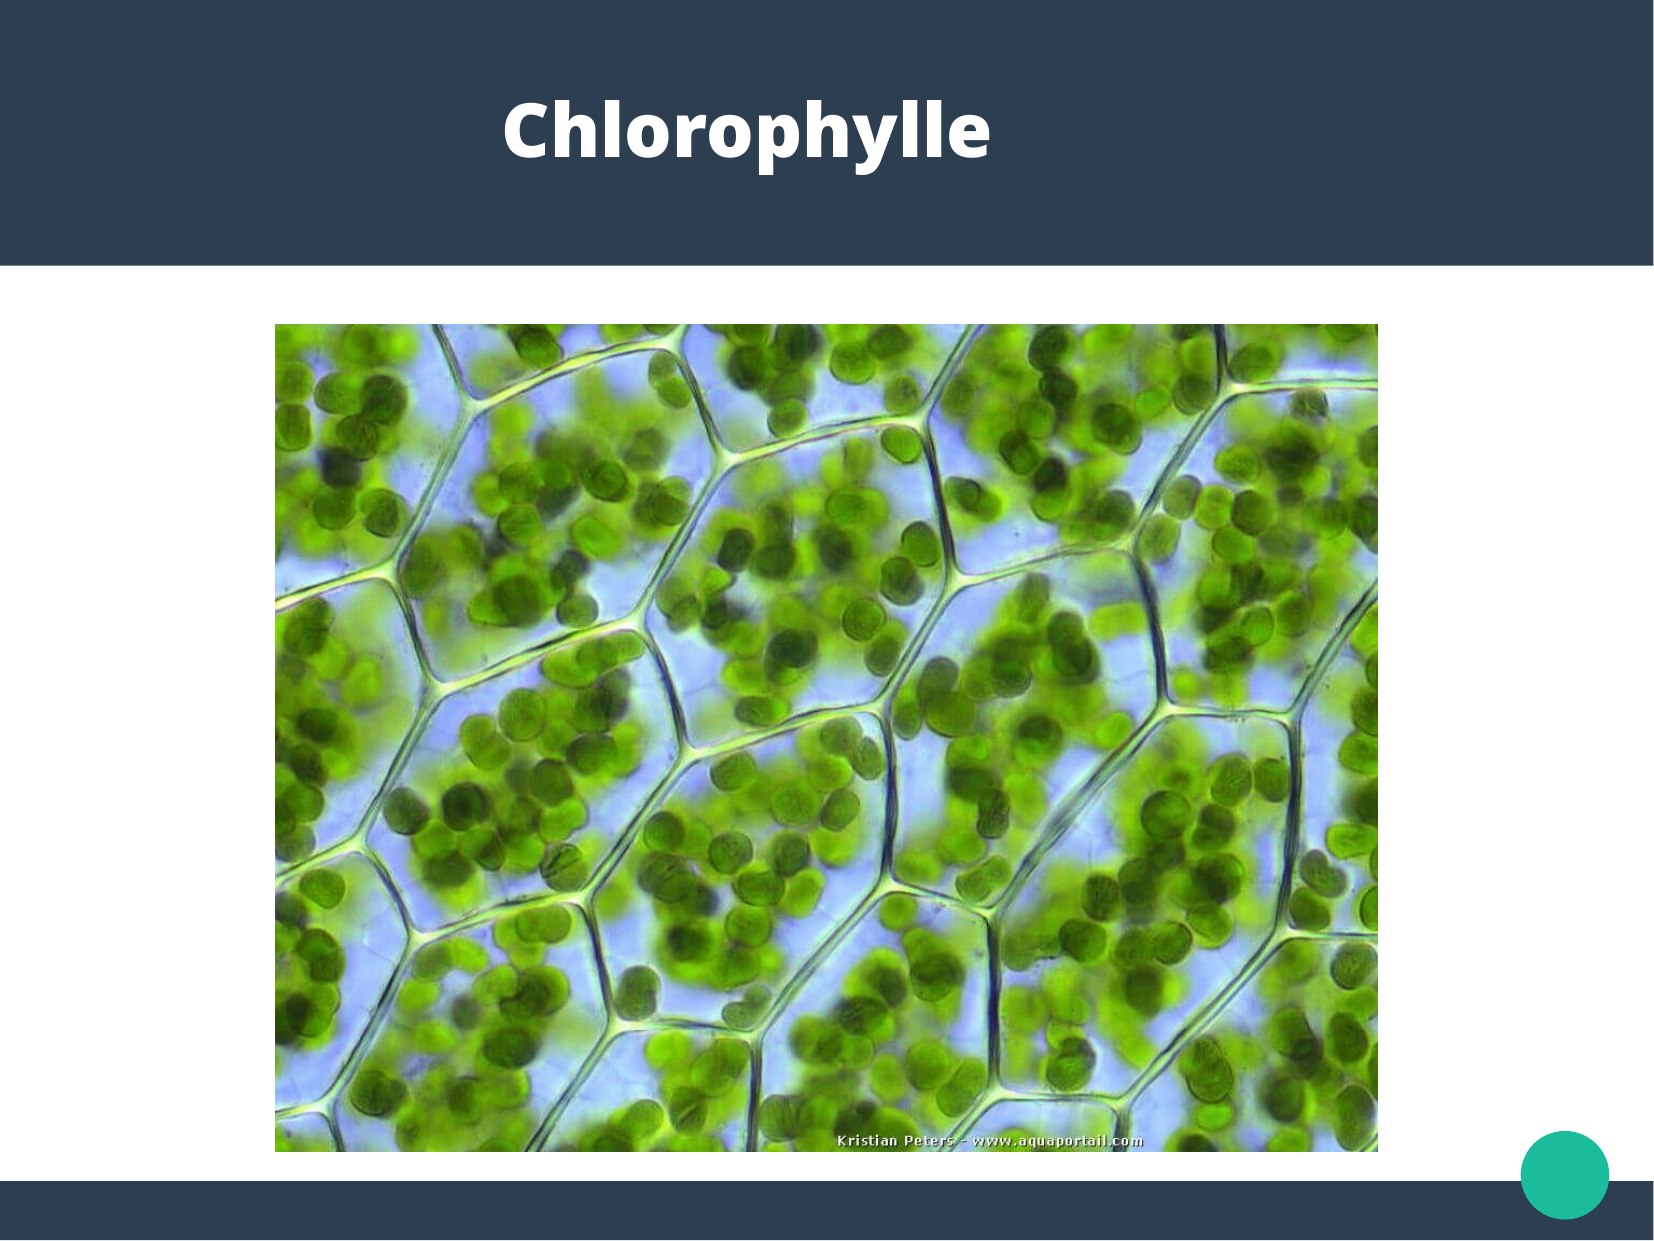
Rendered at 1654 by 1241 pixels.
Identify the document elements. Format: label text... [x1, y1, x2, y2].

title Chlorophylle [59, 49, 1595, 207]
picture [275, 324, 1378, 1152]
